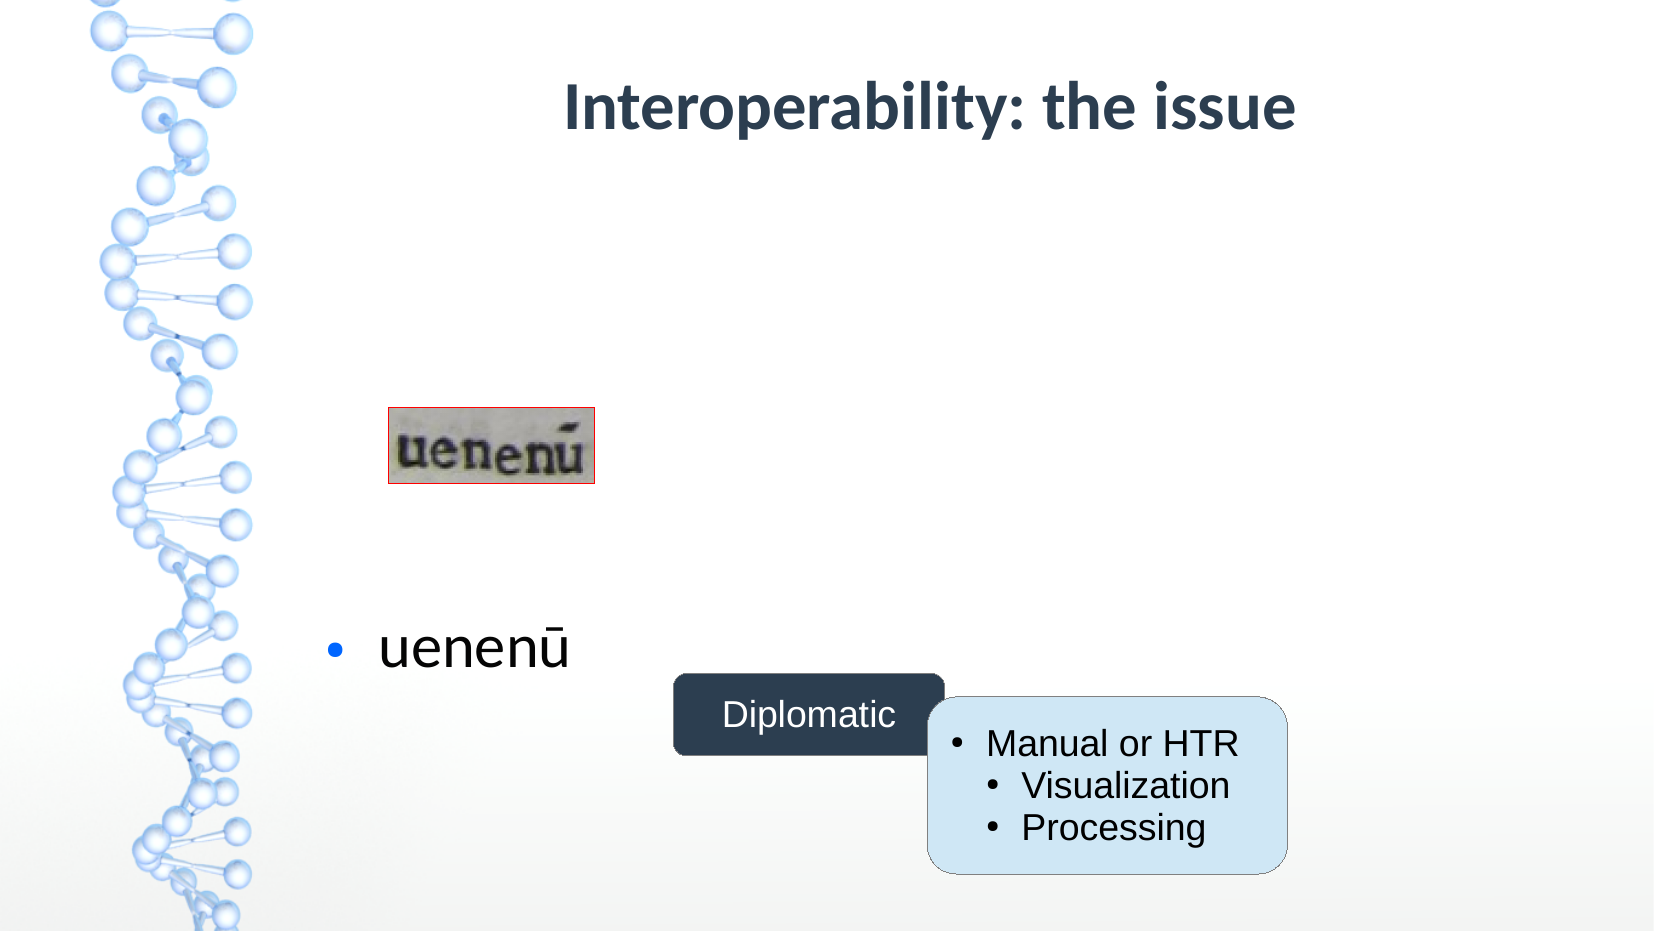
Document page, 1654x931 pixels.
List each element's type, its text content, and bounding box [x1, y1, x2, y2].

picture [0, 0, 1654, 931]
list uenenū [307, 620, 627, 703]
text_box Manual or HTR Visualization Processing [927, 696, 1288, 875]
title Interoperability: the issue [265, 35, 1595, 189]
text_box Diplomatic [673, 673, 945, 756]
